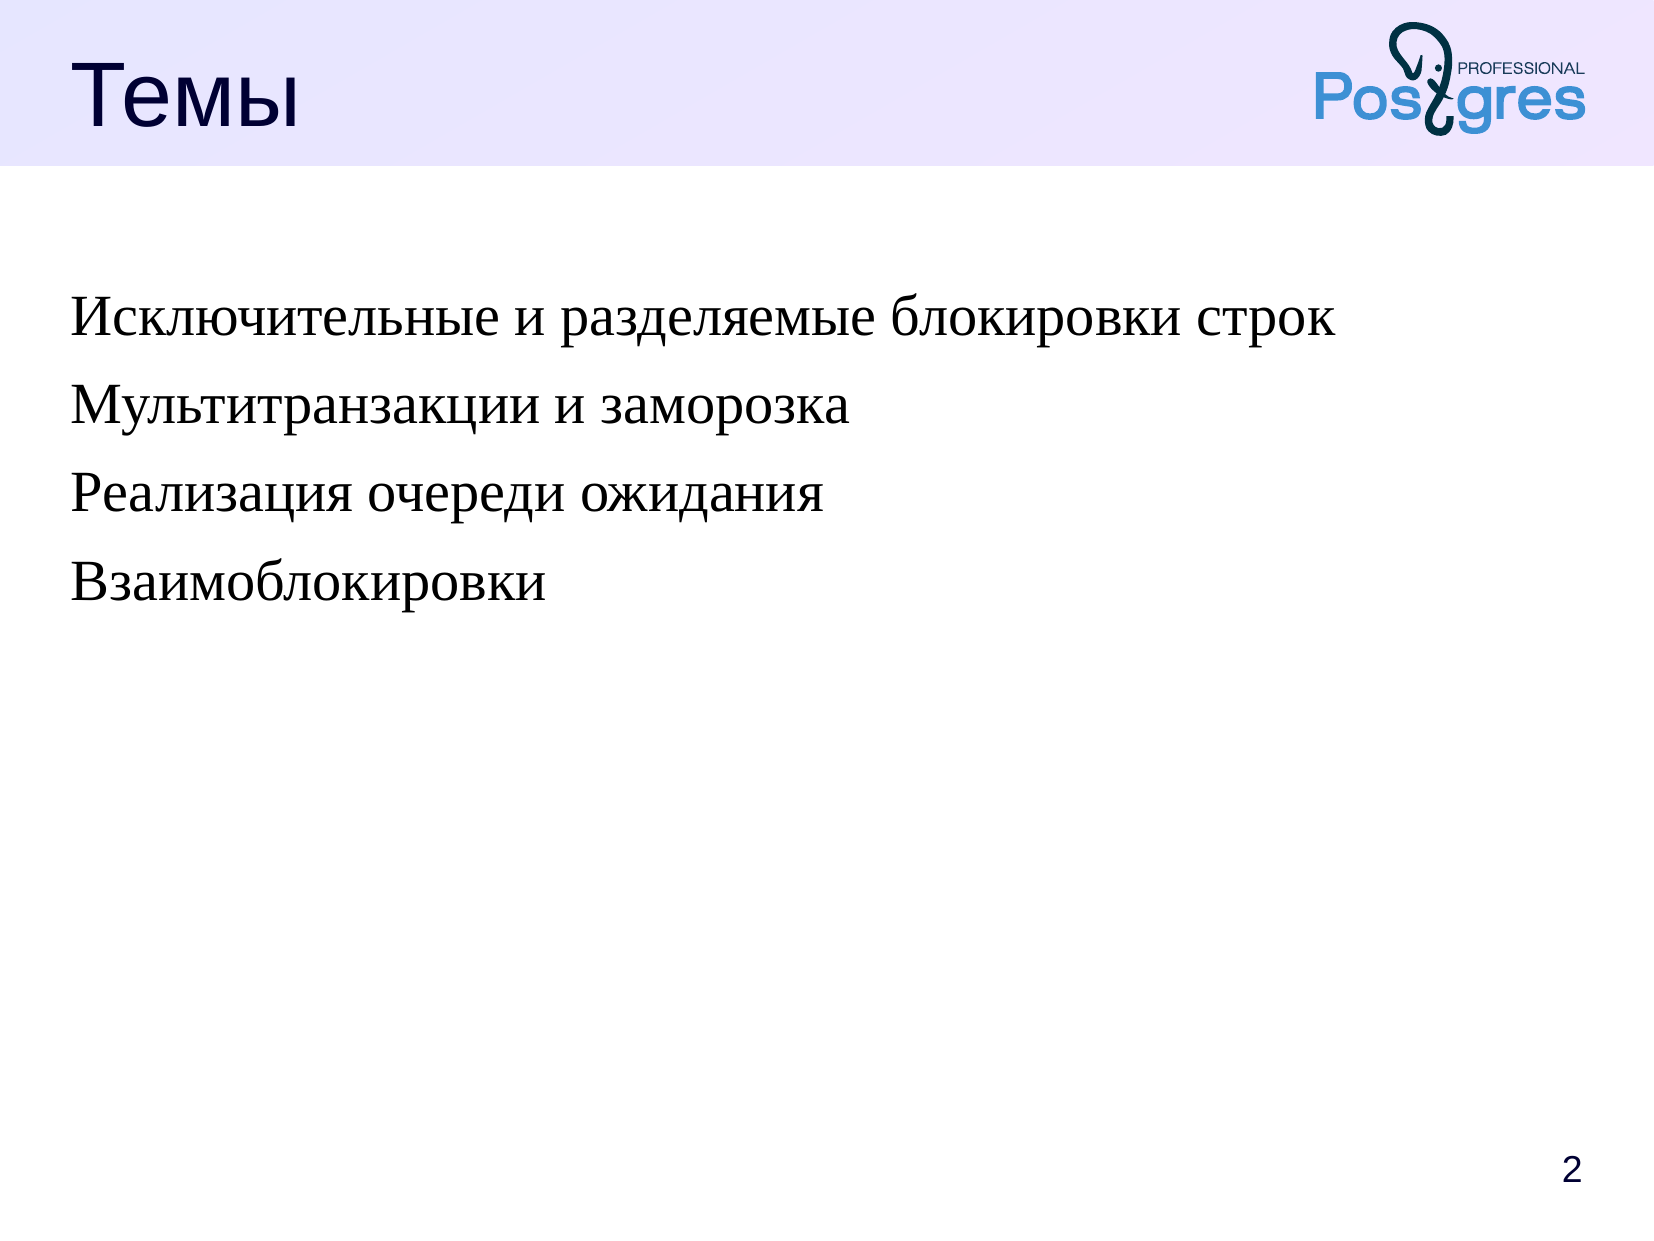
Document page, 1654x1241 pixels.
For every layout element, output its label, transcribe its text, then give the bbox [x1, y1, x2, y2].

title Темы [70, 43, 1241, 147]
list Исключительные и разделяемые блокировки строк Мультитранзакции и заморозка Реализация очереди ожидания Взаимоблокировки [70, 283, 1583, 1141]
